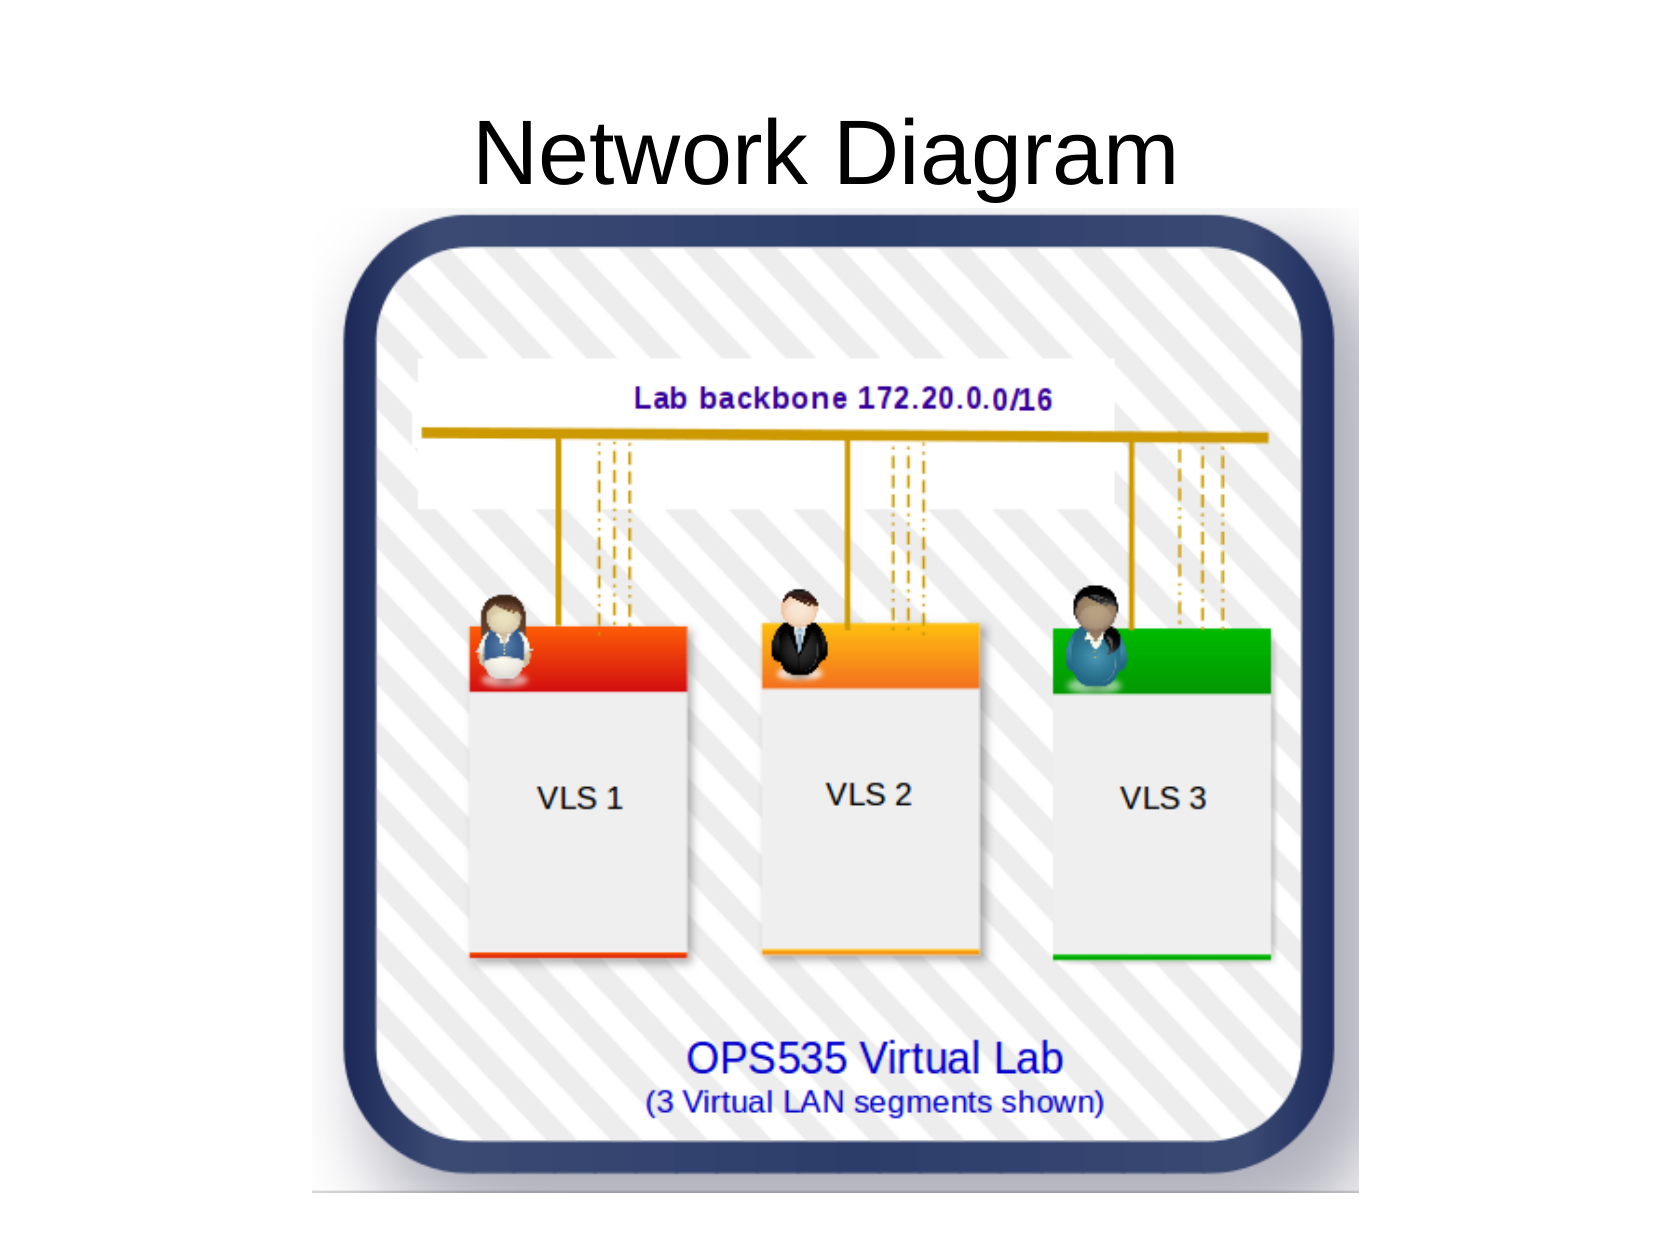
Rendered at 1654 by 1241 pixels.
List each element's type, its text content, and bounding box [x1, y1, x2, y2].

title Network Diagram [82, 49, 1571, 257]
picture [312, 208, 1359, 1193]
